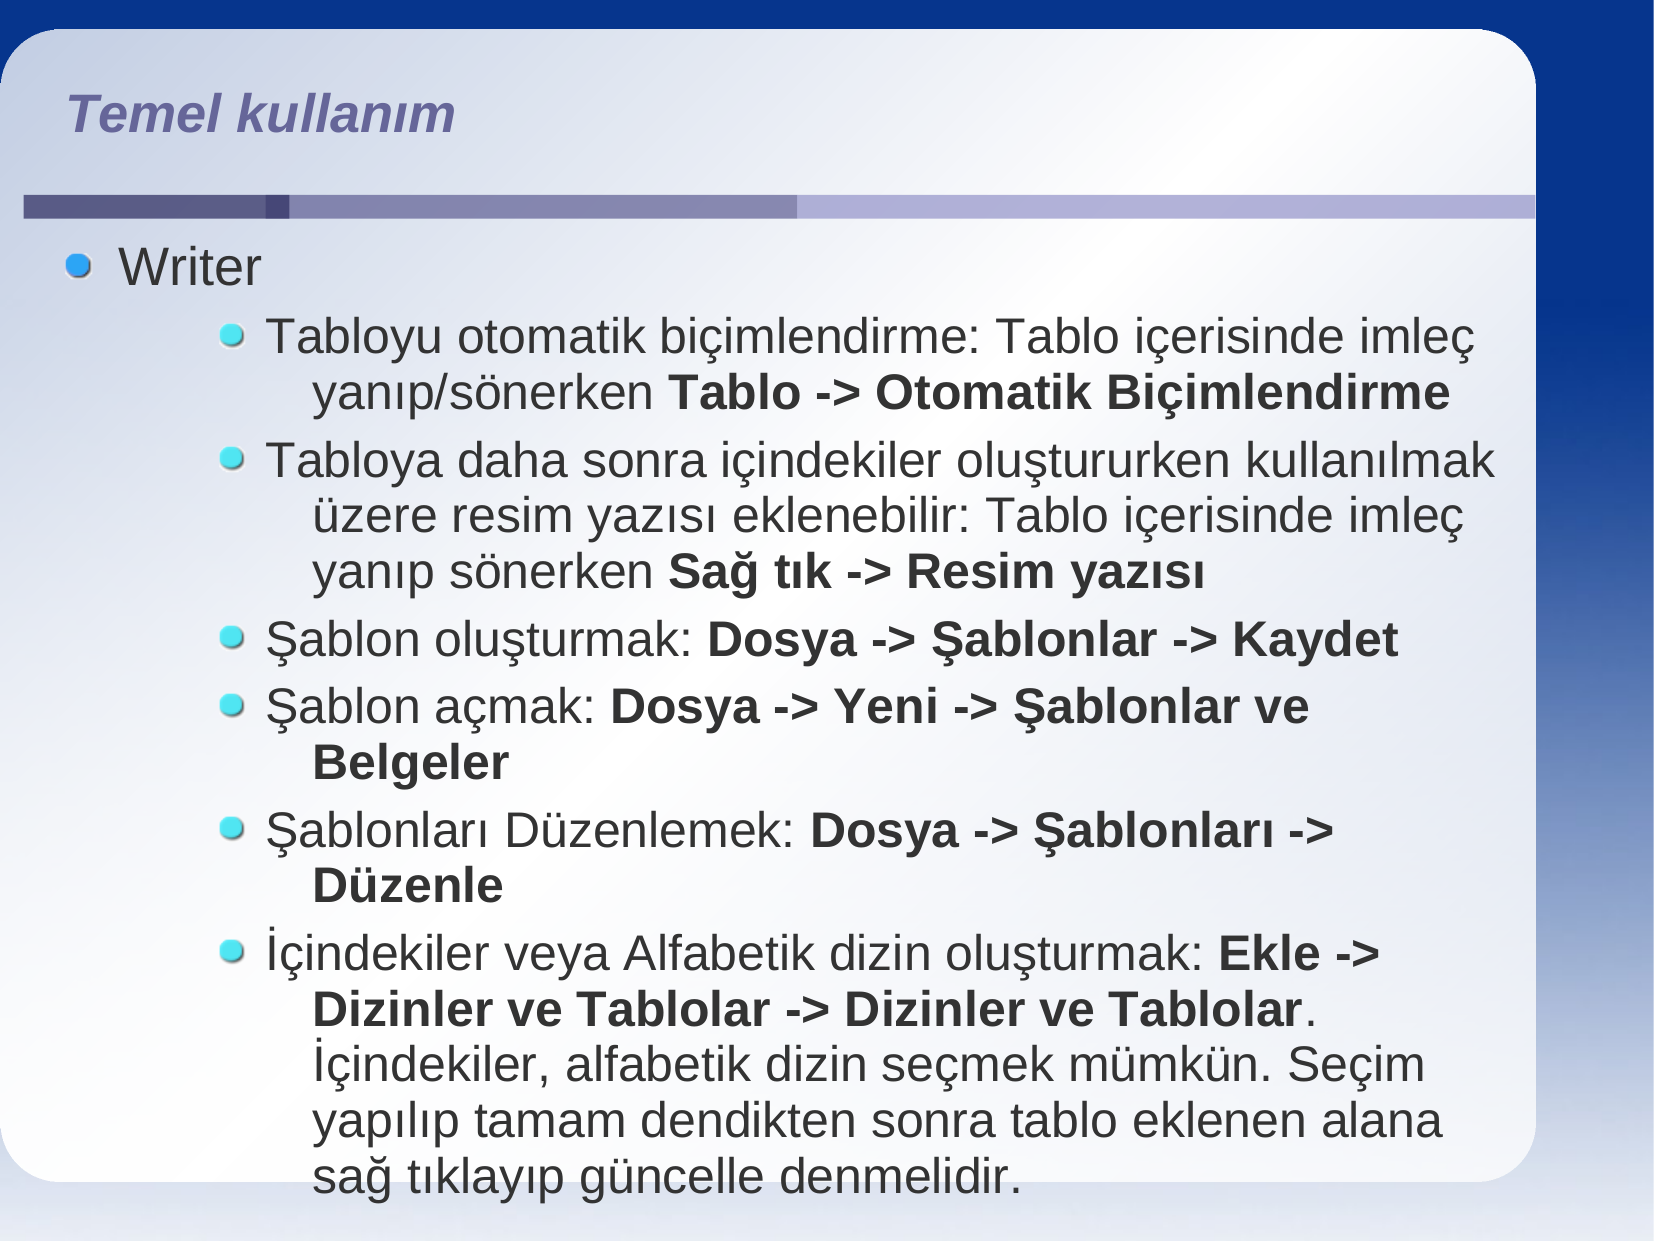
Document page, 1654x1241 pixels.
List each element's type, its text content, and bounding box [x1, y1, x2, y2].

picture [344, 1182, 356, 1190]
title Temel kullanım [29, 49, 1506, 178]
list Writer Tabloyu otomatik biçimlendirme: Tablo içerisinde imleç yanıp/sönerken Tablo -> Otomatik Biçimlendirme Tabloya daha sonra içindekiler oluştururken kullanılmak üzere resim yazısı eklenebilir: Tablo içerisinde imleç yanıp sönerken Sağ tık -> Resim yazısı Şablon oluşturmak: Dosya -> Şablonlar -> Kaydet Şablon açmak: Dosya -> Yeni -> Şablonlar ve Belgeler Şablonları Düzenlemek: Dosya -> Şablonları -> Düzenle İçindekiler veya Alfabetik dizin oluşturmak: Ekle -> Dizinler ve Tablolar -> Dizinler ve Tablolar. İçindekiler, alfabetik dizin seçmek mümkün. Seçim yapılıp tamam dendikten sonra tablo eklenen alana sağ tıklayıp güncelle denmelidir. [29, 236, 1506, 1152]
picture [0, 0, 1654, 1241]
picture [478, 1182, 490, 1190]
picture [786, 1182, 799, 1190]
picture [615, 1182, 627, 1190]
picture [961, 1182, 974, 1190]
picture [586, 1182, 599, 1190]
picture [372, 1182, 385, 1190]
picture [545, 1182, 558, 1190]
